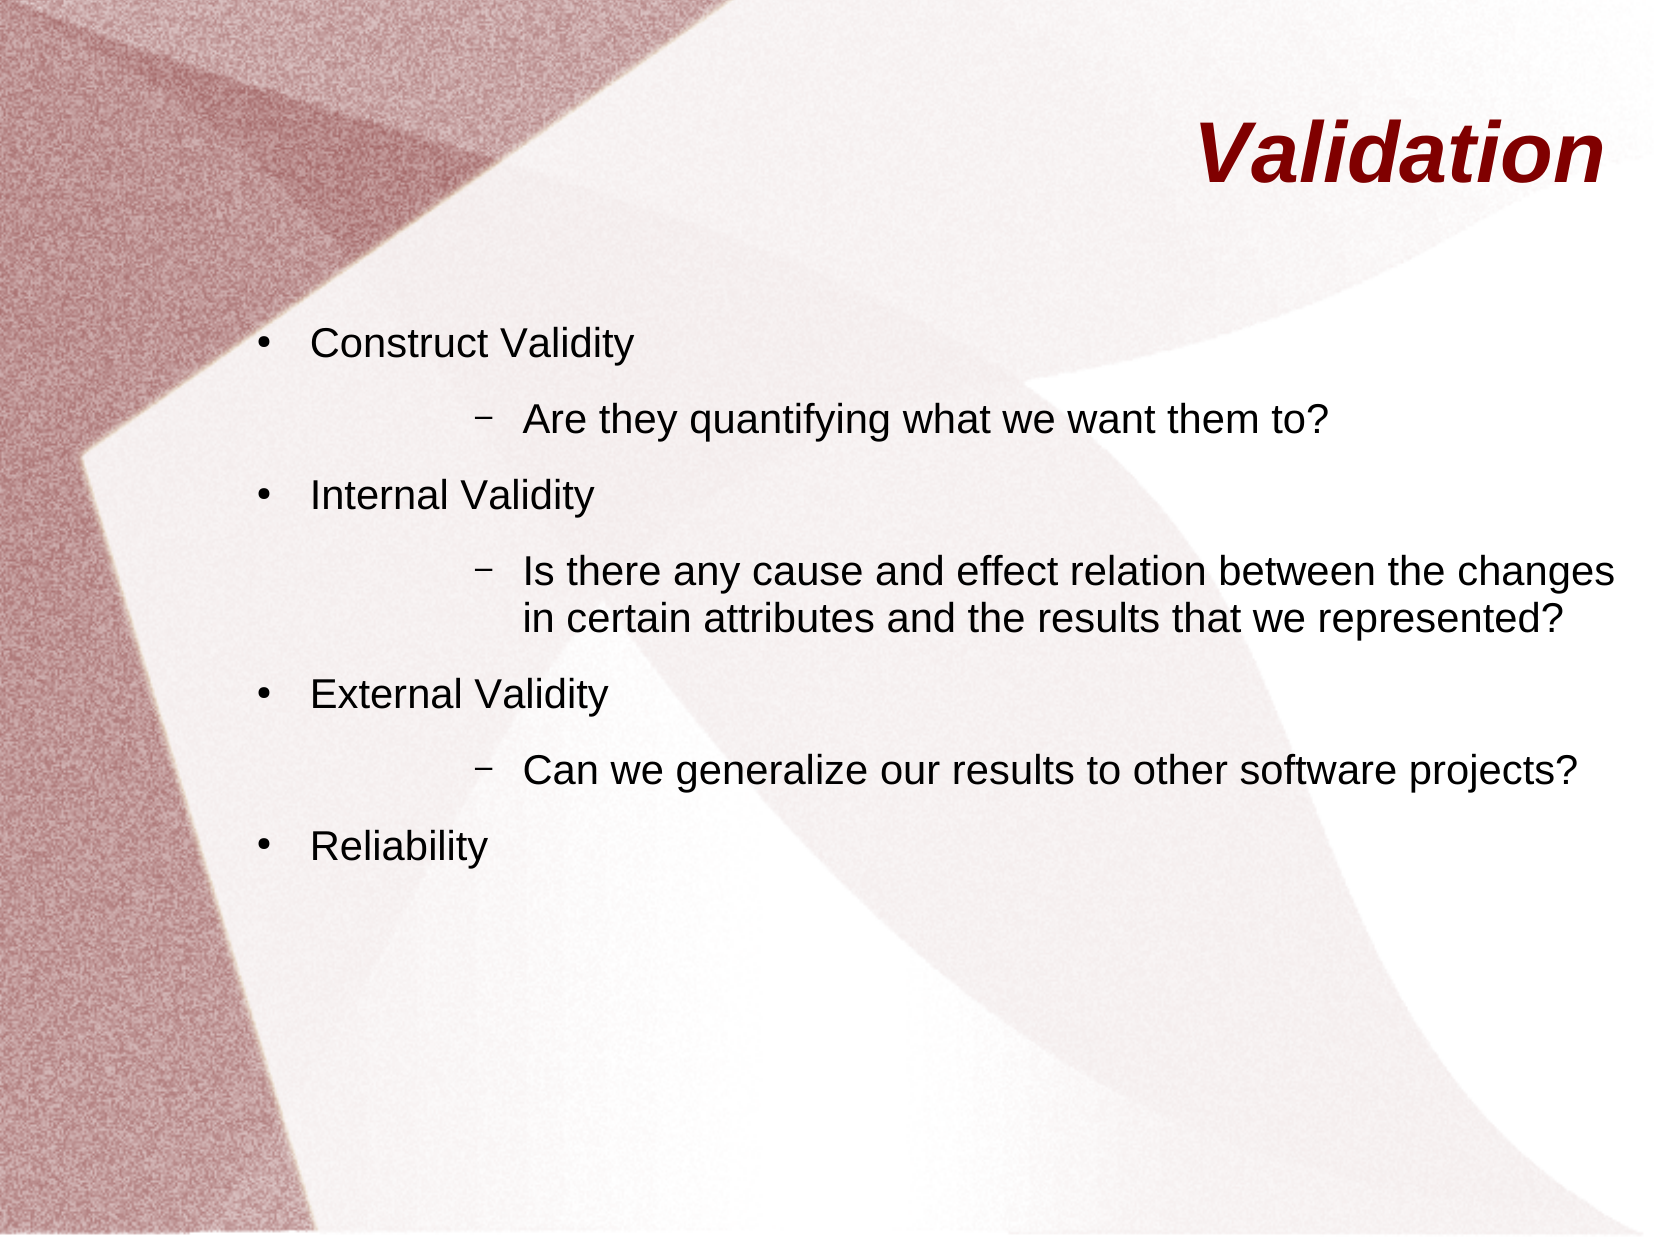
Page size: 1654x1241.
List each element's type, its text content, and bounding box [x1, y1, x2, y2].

title Validation [596, 49, 1607, 257]
picture [0, 0, 1654, 1241]
list Construct Validity Are they quantifying what we want them to? Internal Validity Is there any cause and effect relation between the changes in certain attributes and the results that we represented? External Validity Can we generalize our results to other software projects? Reliability [238, 319, 1628, 921]
